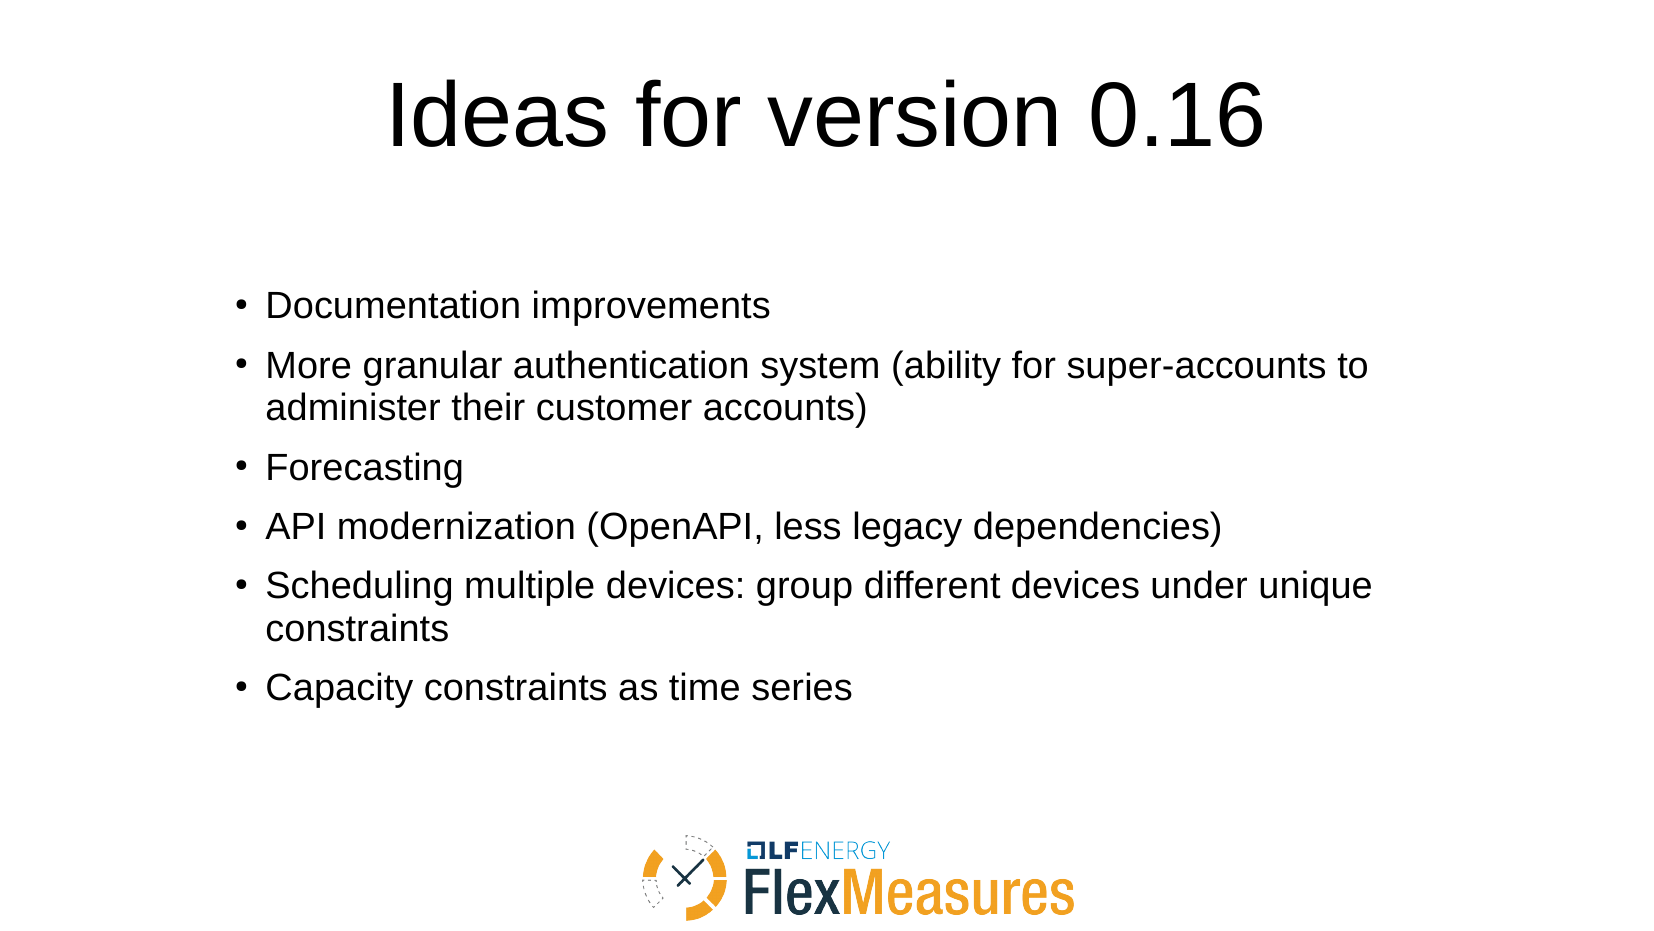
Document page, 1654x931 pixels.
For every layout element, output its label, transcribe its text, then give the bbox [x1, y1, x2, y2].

list Documentation improvements More granular authentication system (ability for super-accounts to administer their customer accounts) Forecasting API modernization (OpenAPI, less legacy dependencies) Scheduling multiple devices: group different devices under unique constraints Capacity constraints as time series [225, 225, 1538, 713]
title Ideas for version 0.16 [82, 37, 1571, 193]
picture [642, 835, 1074, 921]
